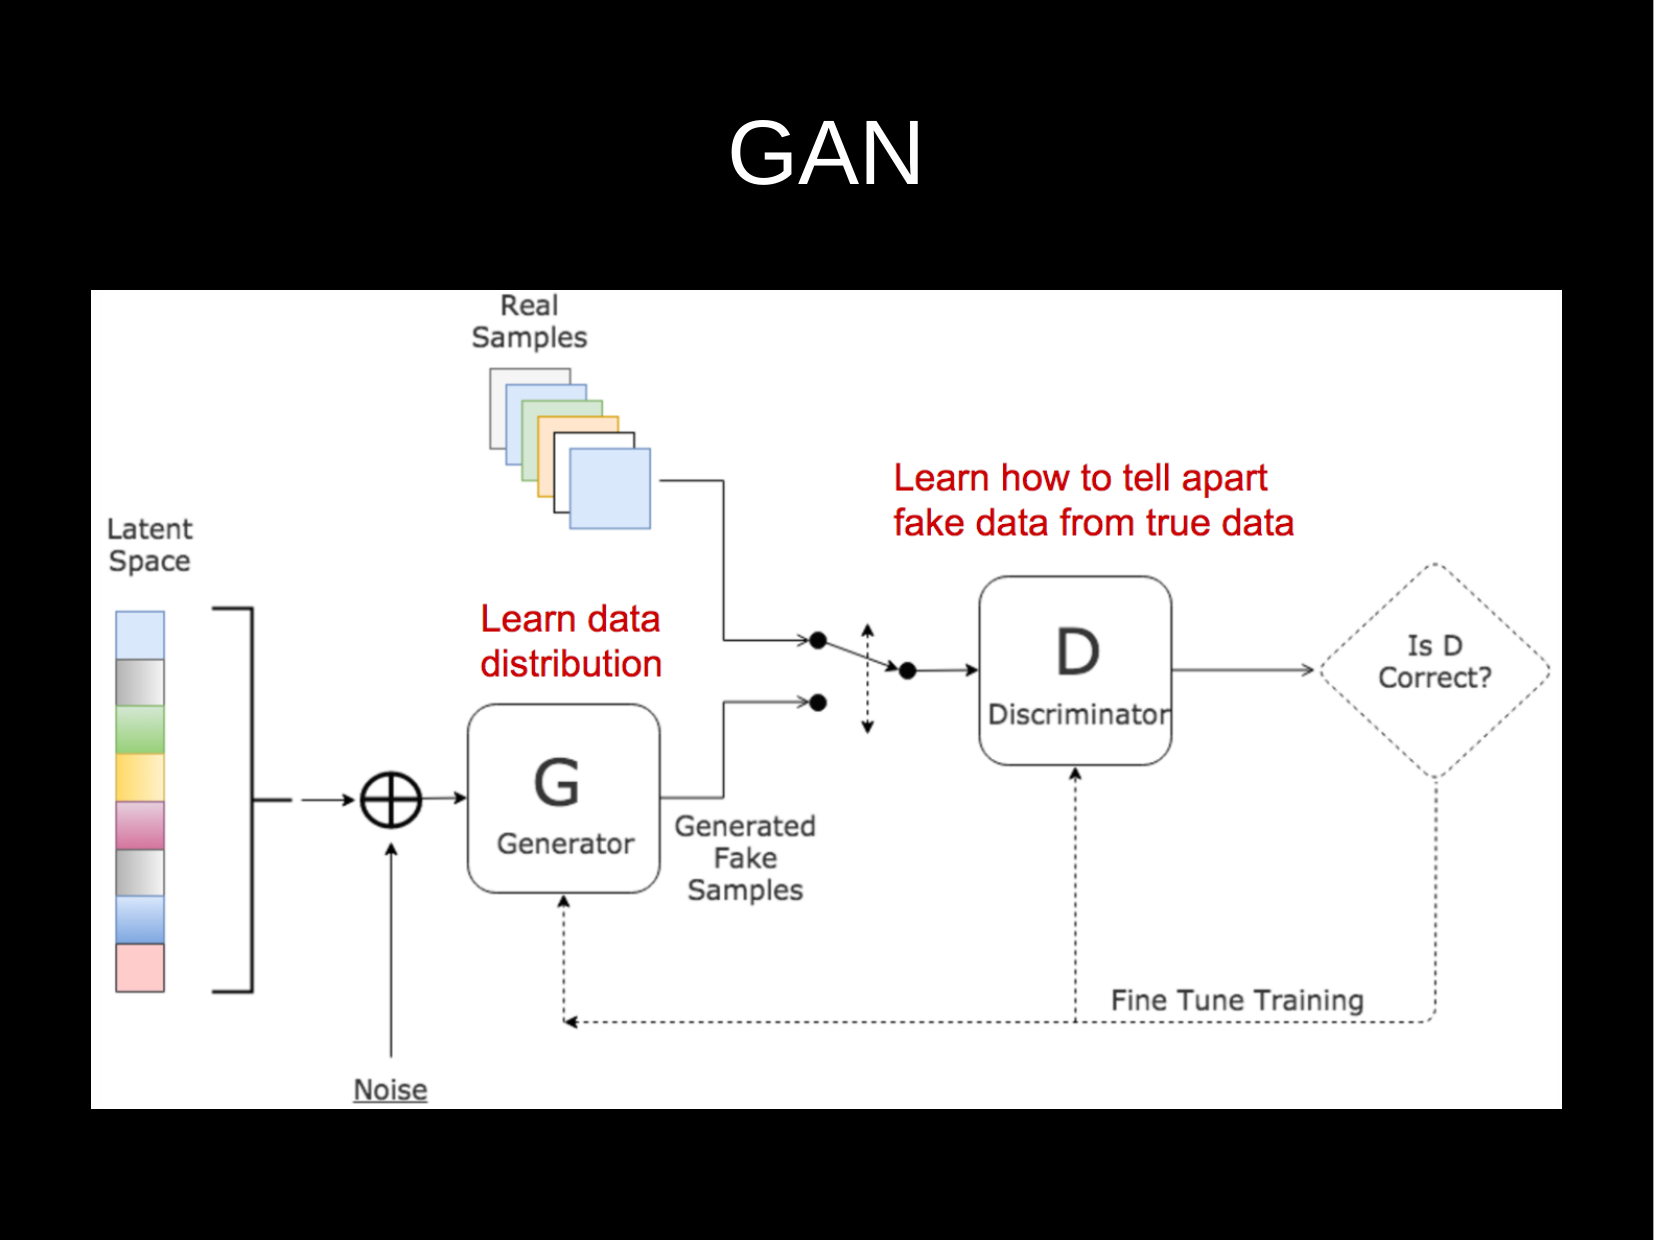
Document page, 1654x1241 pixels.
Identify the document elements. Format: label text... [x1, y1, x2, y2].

picture [91, 290, 1562, 1109]
title GAN [82, 49, 1571, 257]
